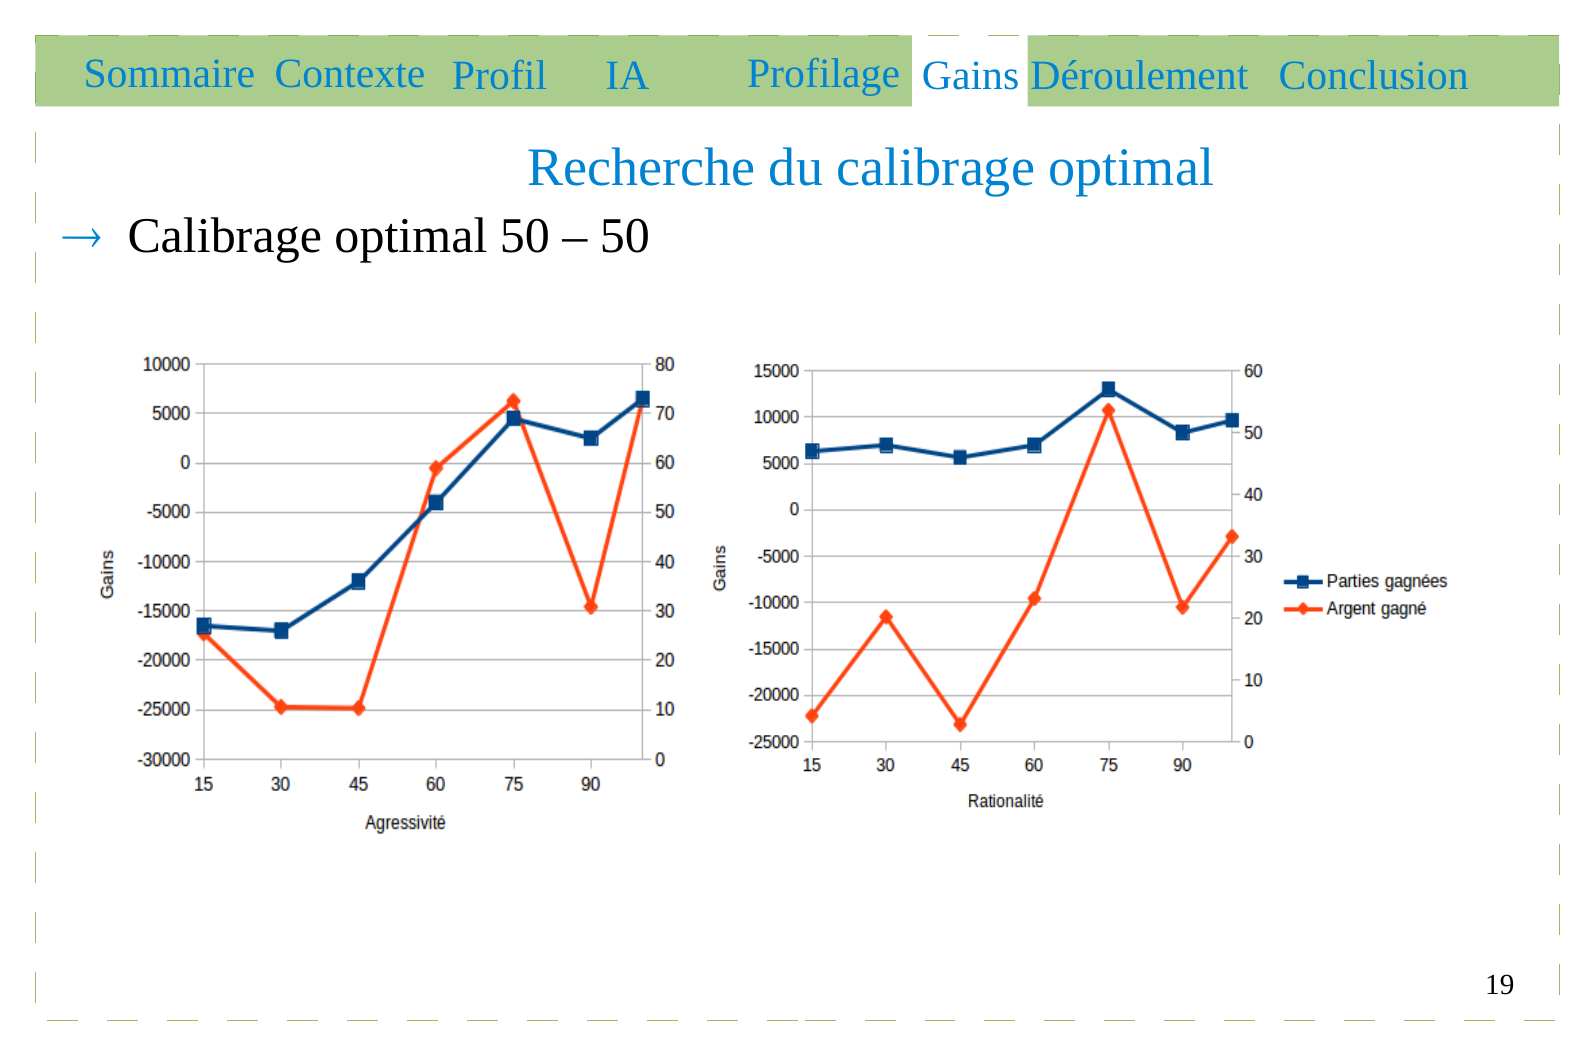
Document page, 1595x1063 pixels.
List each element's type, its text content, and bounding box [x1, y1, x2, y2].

text_box Profilage [732, 42, 934, 105]
text_box ® Calibrage optimal 50 – 50 [47, 200, 1347, 1006]
text_box IA [590, 45, 804, 107]
text_box Contexte [284, 42, 449, 105]
text_box Déroulement [1047, 45, 1264, 107]
text_box Gains [907, 45, 1047, 107]
text_box [1027, 35, 1560, 107]
text_box Sommaire [68, 42, 284, 105]
text_box Recherche du calibrage optimal [35, 129, 1560, 205]
text_box [35, 35, 912, 107]
text_box Profil [437, 45, 567, 107]
picture [70, 342, 1465, 863]
text_box Conclusion [1264, 45, 1501, 107]
